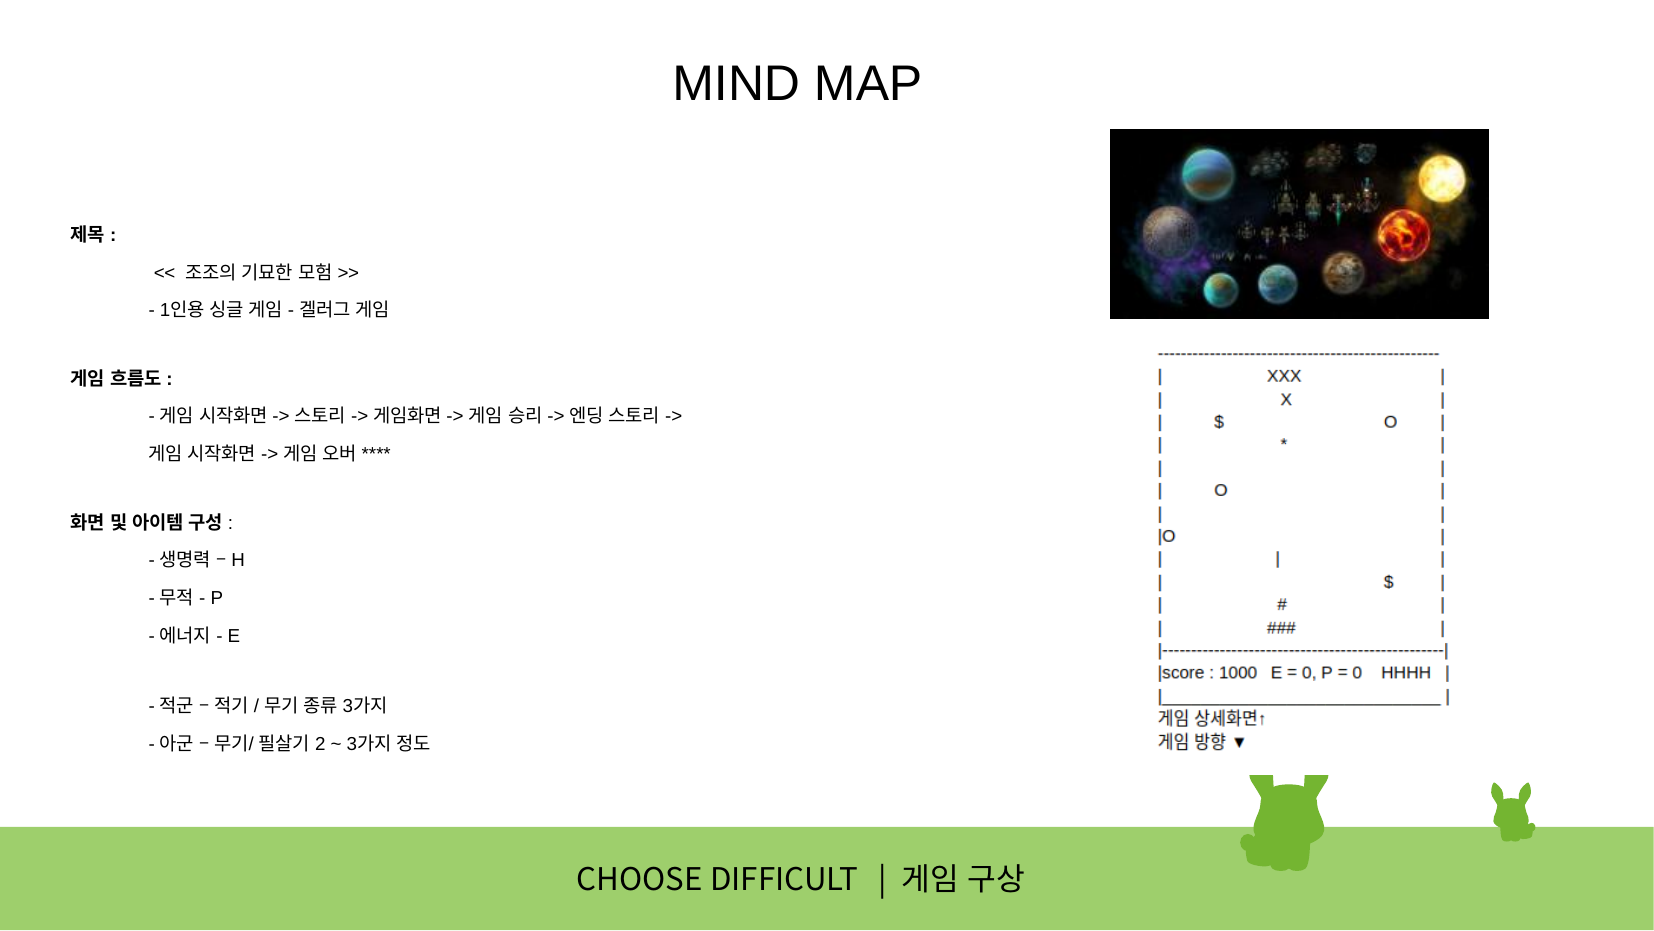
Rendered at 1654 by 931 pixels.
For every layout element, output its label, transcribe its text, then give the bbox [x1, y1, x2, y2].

picture [1133, 330, 1477, 775]
list 제목 : << 조조의 기묘한 모험 >> - 1인용 싱글 게임 - 겔러그 게임 게임 흐름도 : - 게임 시작화면 -> 스토리 -> 게임화면 -> 게임 승리 -> 엔딩 스토리 -> 게임 시작화면 -> 게임 오버 **** 화면 및 아이템 구성 : - 생명력 – H - 무적 - P - 에너지 - E - 적군 – 적기 / 무기 종류 3가지 - 아군 – 무기/ 필살기 2 ~ 3가지 정도 [70, 224, 1016, 756]
text_box CHOOSE DIFFICULT | 게임 구상 [539, 845, 1064, 910]
picture [1110, 129, 1489, 319]
title MIND MAP [59, 35, 1536, 126]
